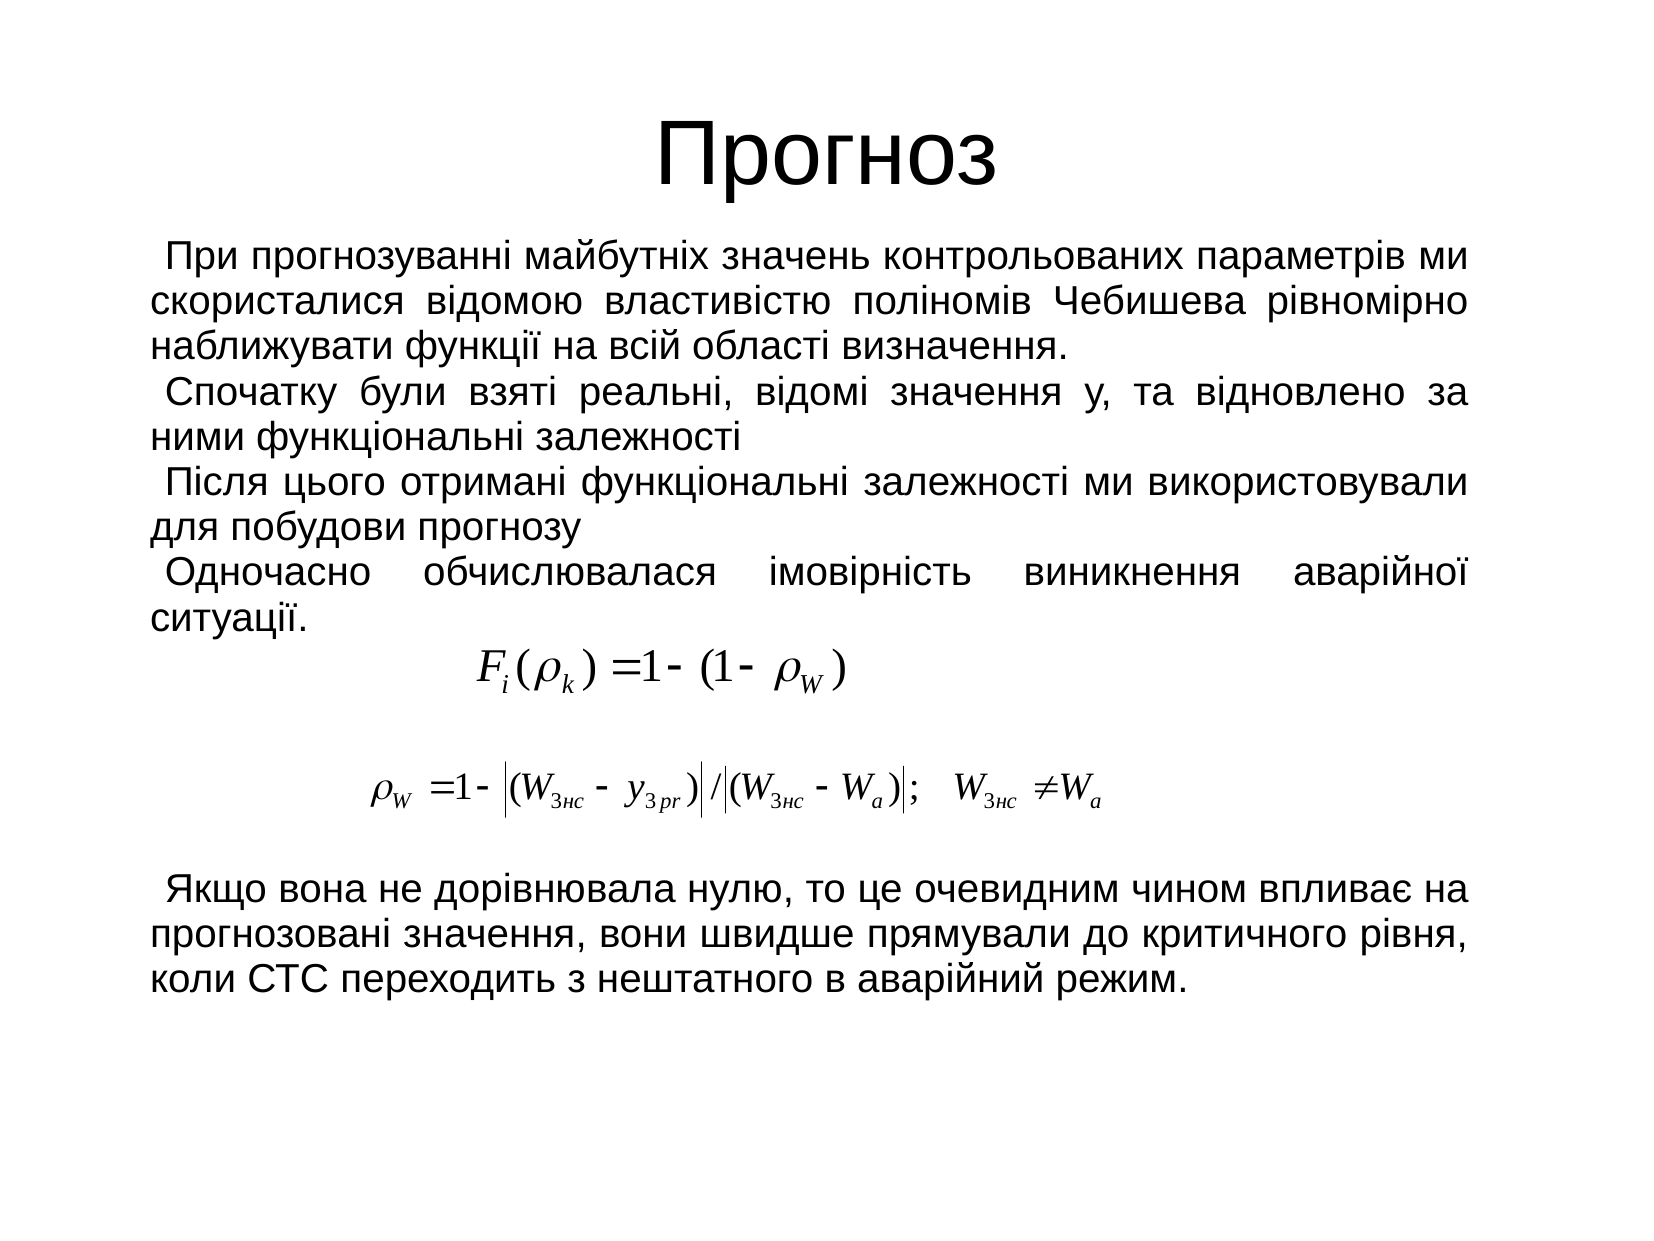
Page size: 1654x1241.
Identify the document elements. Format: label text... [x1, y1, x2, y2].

title Прогноз [82, 49, 1571, 257]
list При прогнозуванні майбутніх значень контрольованих параметрів ми скористалися відомою властивістю поліномів Чебишева рівномірно наближувати функції на всій області визначення. Спочатку були взяті реальні, відомі значення у, та відновлено за ними функціональні залежності Після цього отримані функціональні залежності ми використовували для побудови прогнозу Одночасно обчислювалася імовірність виникнення аварійної ситуації. Якщо вона не дорівнювала нулю, то це очевидним чином впливає на прогнозовані значення, вони швидше прямували до критичного рівня, коли СТС переходить з нештатного в аварійний режим. [135, 225, 1486, 1012]
chart [363, 754, 1111, 826]
chart [468, 634, 856, 706]
